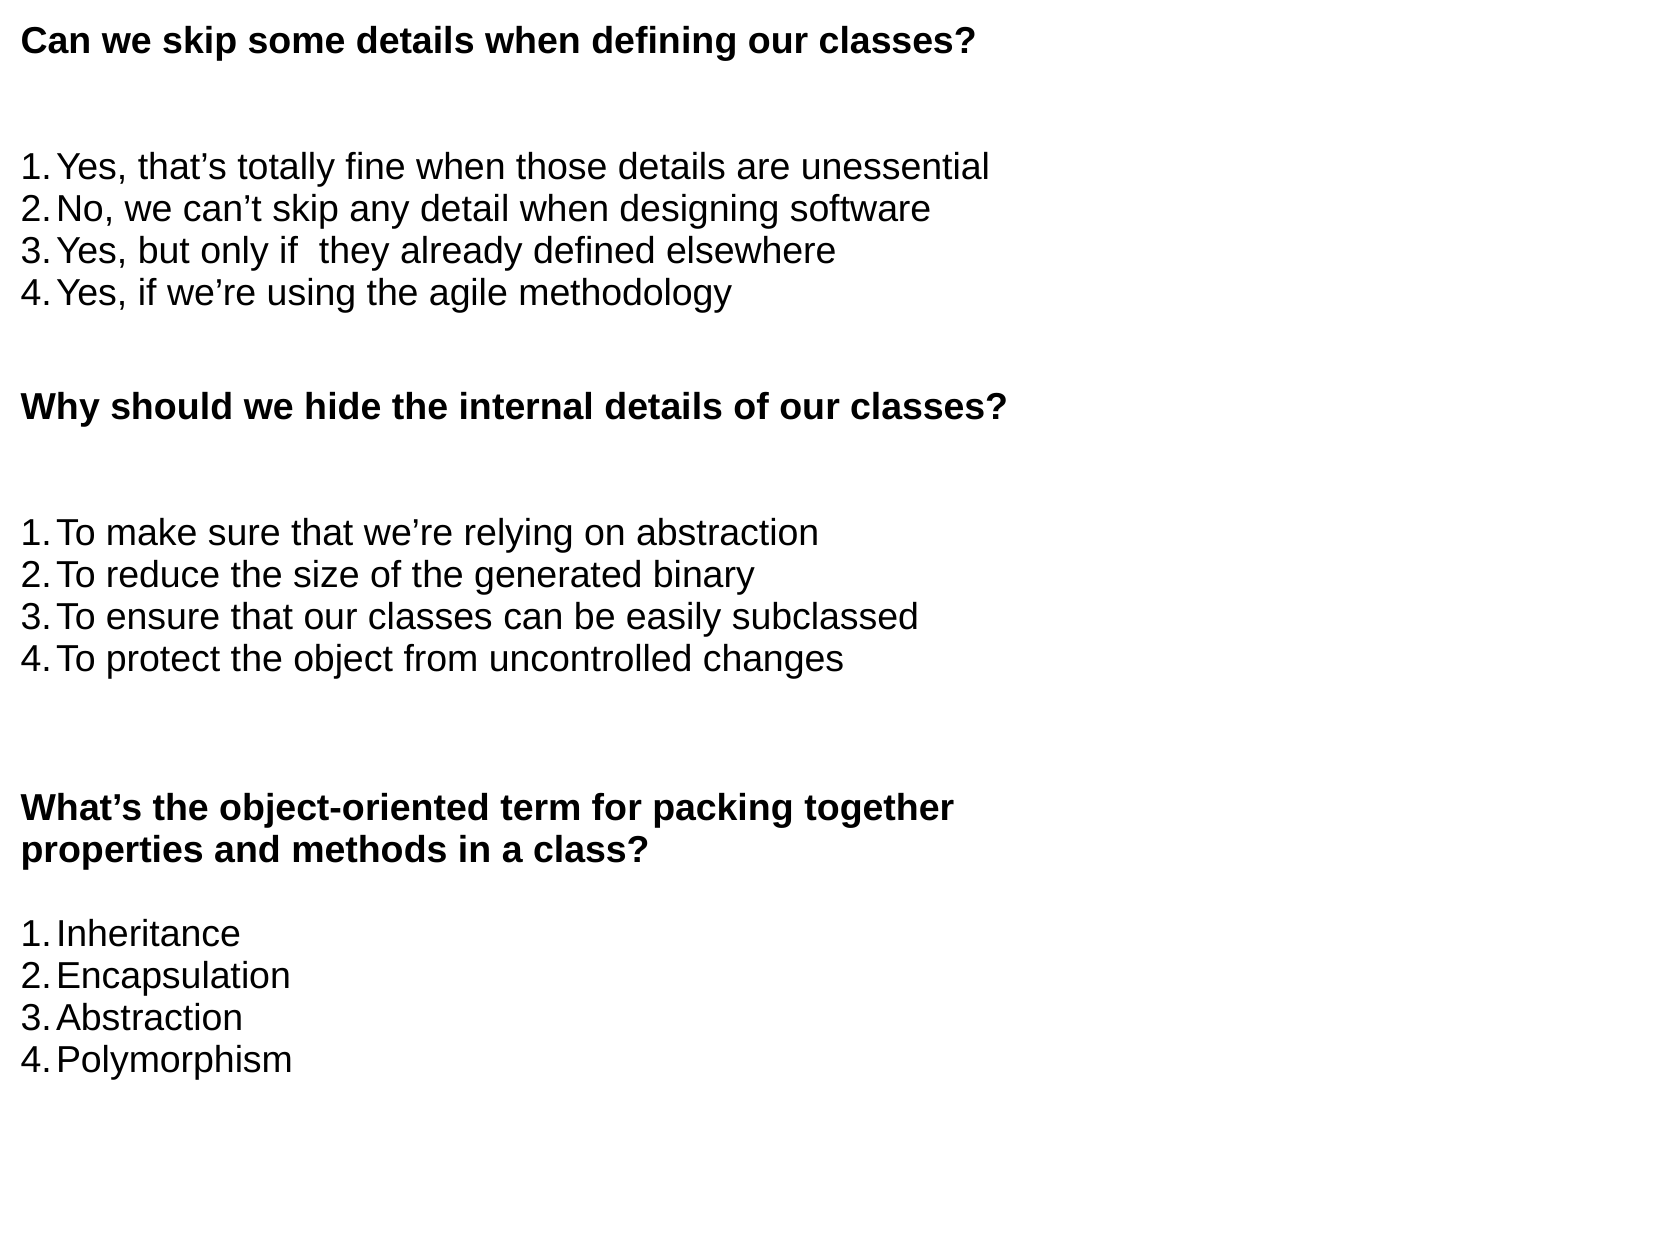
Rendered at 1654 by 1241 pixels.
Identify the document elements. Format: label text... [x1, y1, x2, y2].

text_box Can we skip some details when defining our classes? Yes, that’s totally fine when those details are unessential No, we can’t skip any detail when designing software Yes, but only if they already defined elsewhere Yes, if we’re using the agile methodology [5, 11, 1123, 320]
text_box What’s the object-oriented term for packing together properties and methods in a class? Inheritance Encapsulation Abstraction Polymorphism [5, 779, 1123, 1089]
text_box Why should we hide the internal details of our classes? To make sure that we’re relying on abstraction To reduce the size of the generated binary To ensure that our classes can be easily subclassed To protect the object from uncontrolled changes [5, 377, 1123, 687]
